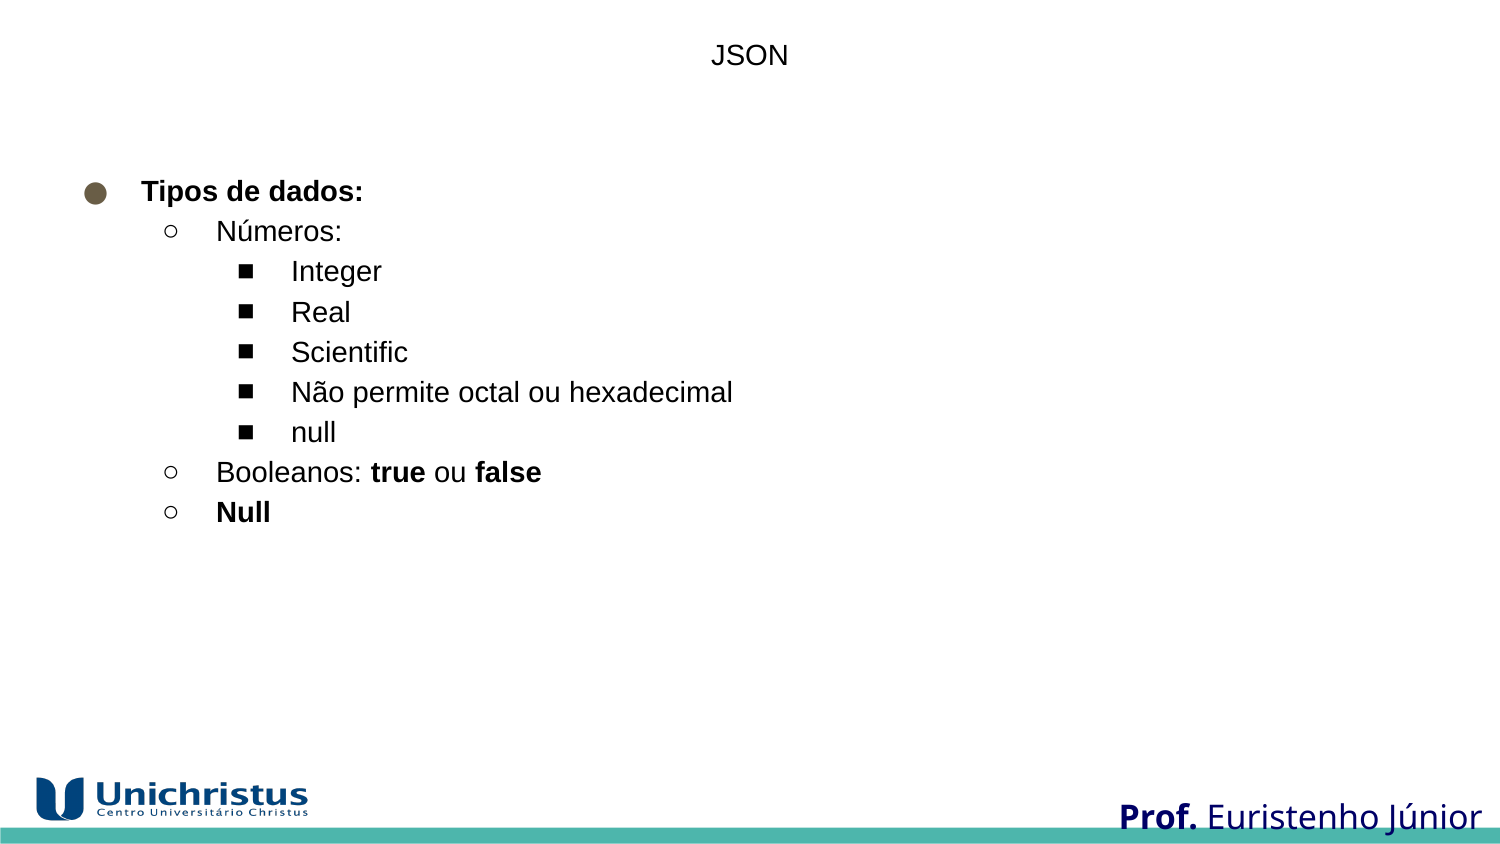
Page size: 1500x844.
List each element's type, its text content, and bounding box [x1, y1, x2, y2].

title JSON [51, 20, 1449, 137]
picture [32, 775, 312, 822]
list Tipos de dados: Números: Integer Real Scientific Não permite octal ou hexadecimal null Booleanos: true ou false Null [51, 152, 1441, 750]
